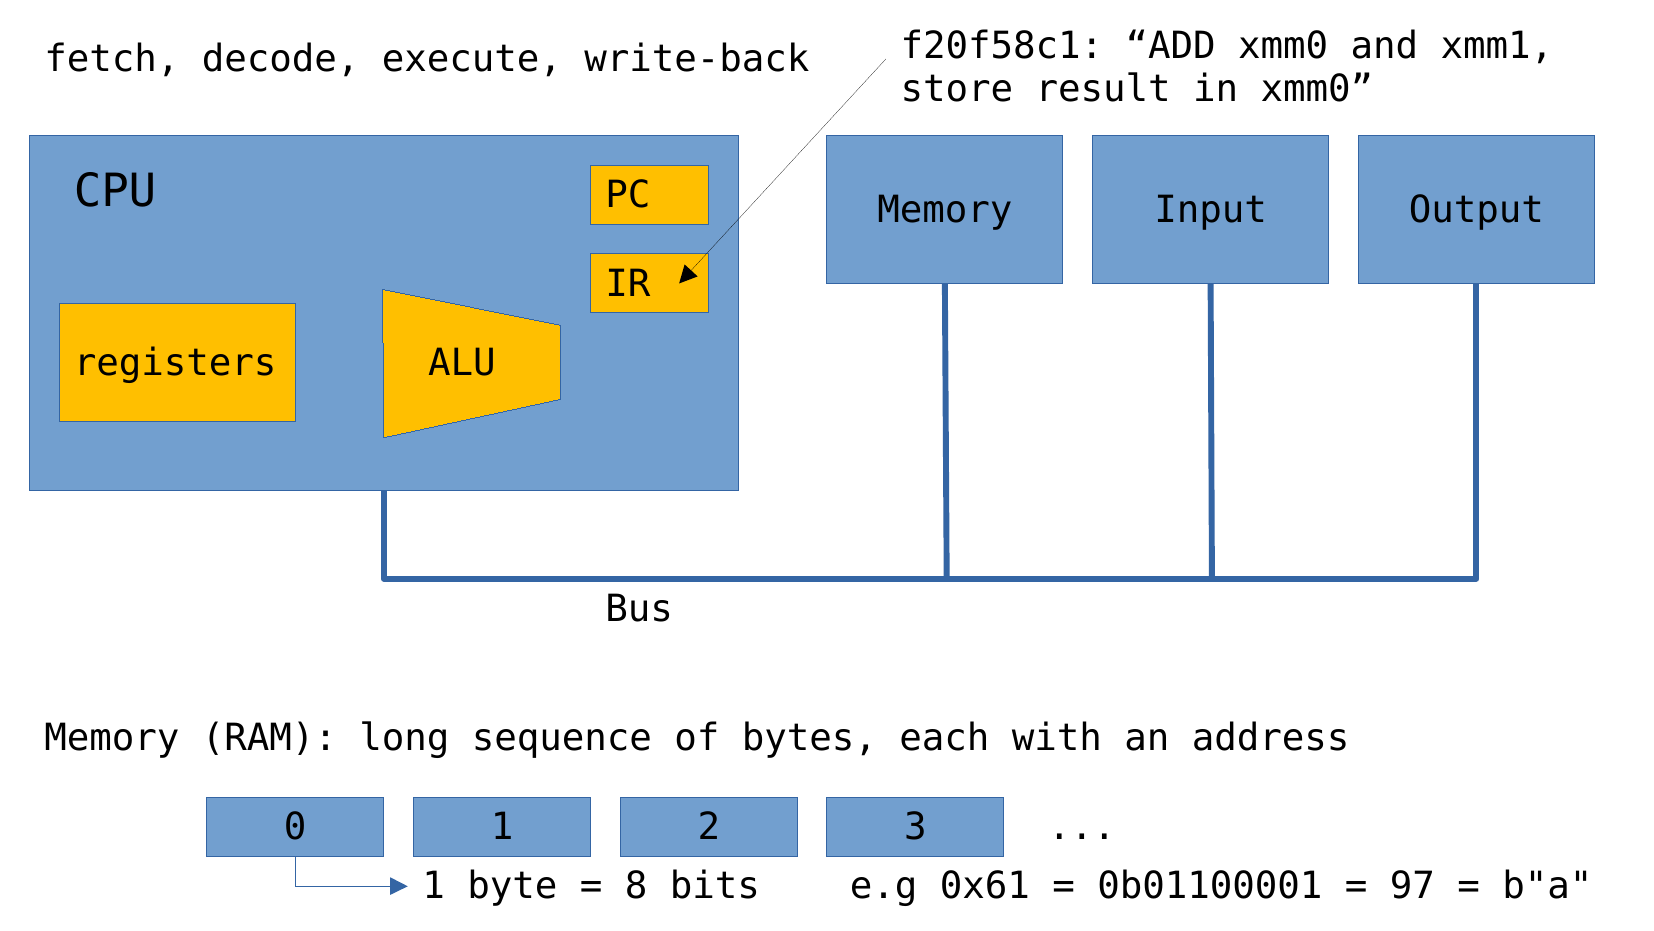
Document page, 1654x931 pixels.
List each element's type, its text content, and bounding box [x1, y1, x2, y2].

text_box 0 [206, 797, 384, 857]
text_box registers [59, 333, 296, 393]
text_box [29, 135, 739, 491]
text_box fetch, decode, execute, write-back [29, 29, 857, 88]
text_box f20f58c1: “ADD xmm0 and xmm1, store result in xmm0” [885, 16, 1625, 119]
text_box Bus [590, 579, 709, 638]
text_box IR [590, 253, 709, 313]
text_box CPU [59, 156, 237, 225]
text_box Output [1358, 135, 1595, 284]
text_box Input [1092, 135, 1329, 284]
text_box 1 [413, 797, 591, 856]
text_box ... [1033, 797, 1211, 856]
text_box 3 [826, 797, 1004, 856]
text_box Memory (RAM): long sequence of bytes, each with an address [29, 708, 1477, 768]
text_box Memory [826, 135, 1063, 284]
text_box ALU [413, 333, 532, 393]
text_box PC [590, 165, 680, 225]
text_box 1 byte = 8 bits e.g 0x61 = 0b01100001 = 97 = b"a" [407, 856, 1654, 931]
text_box 2 [620, 797, 798, 856]
